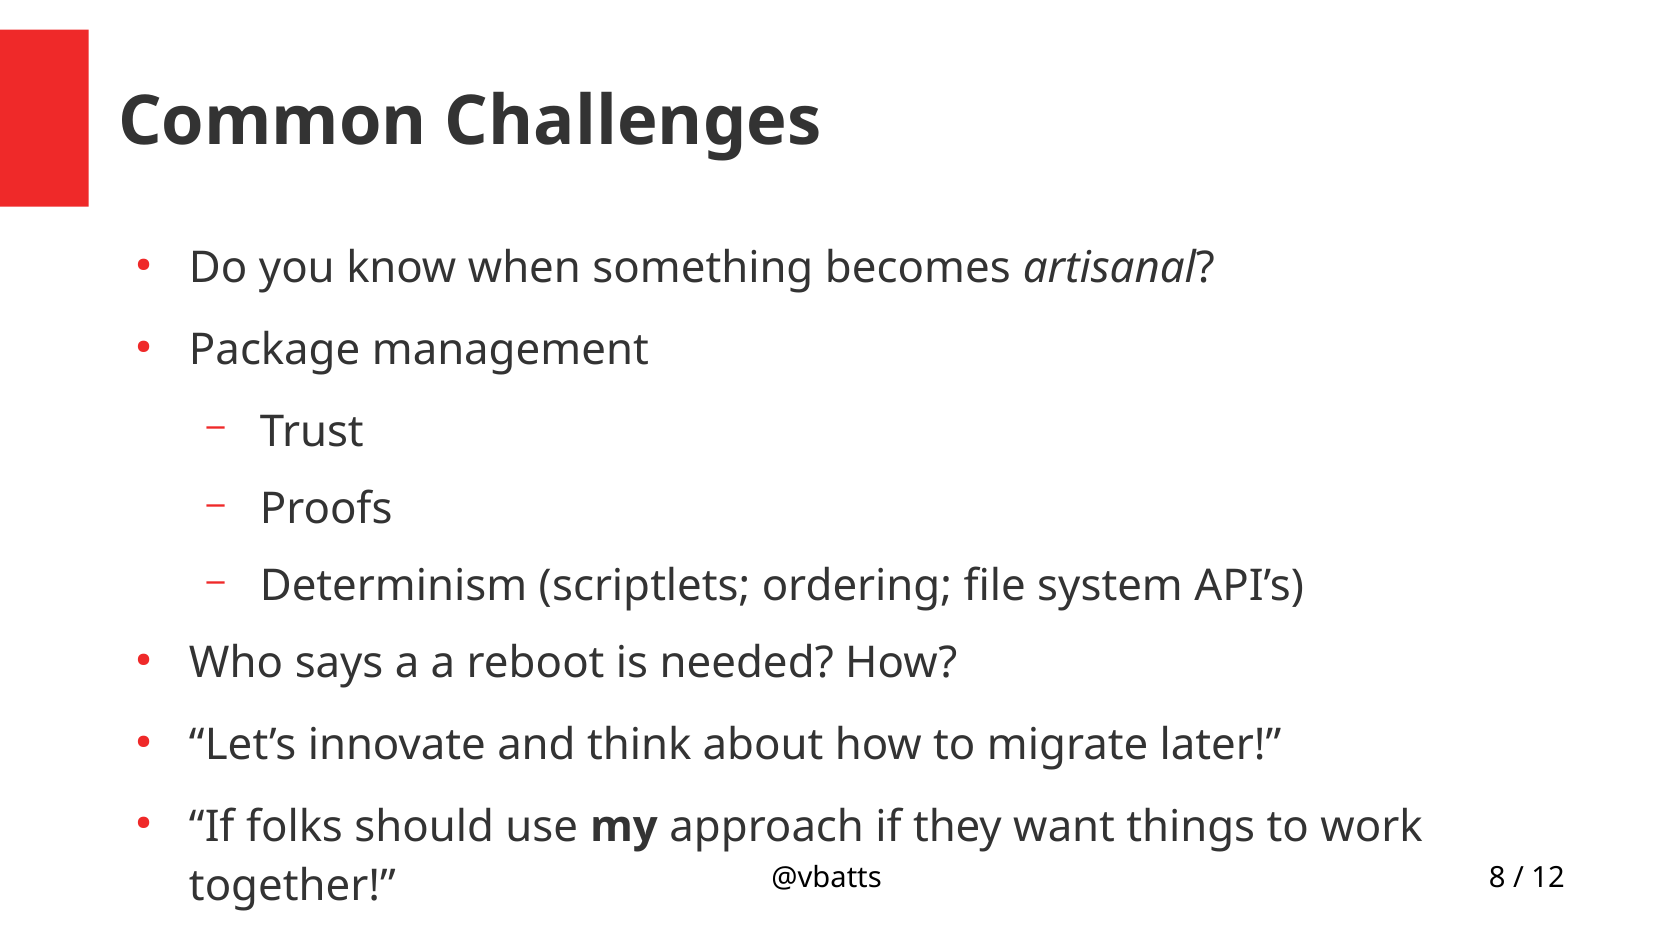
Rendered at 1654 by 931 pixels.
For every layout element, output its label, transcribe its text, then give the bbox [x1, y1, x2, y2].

title Common Challenges [118, 29, 1595, 207]
list Do you know when something becomes artisanal? Package management Trust Proofs Determinism (scriptlets; ordering; file system API’s) Who says a a reboot is needed? How? “Let’s innovate and think about how to migrate later!” “If folks should use my approach if they want things to work together!” [118, 236, 1595, 798]
